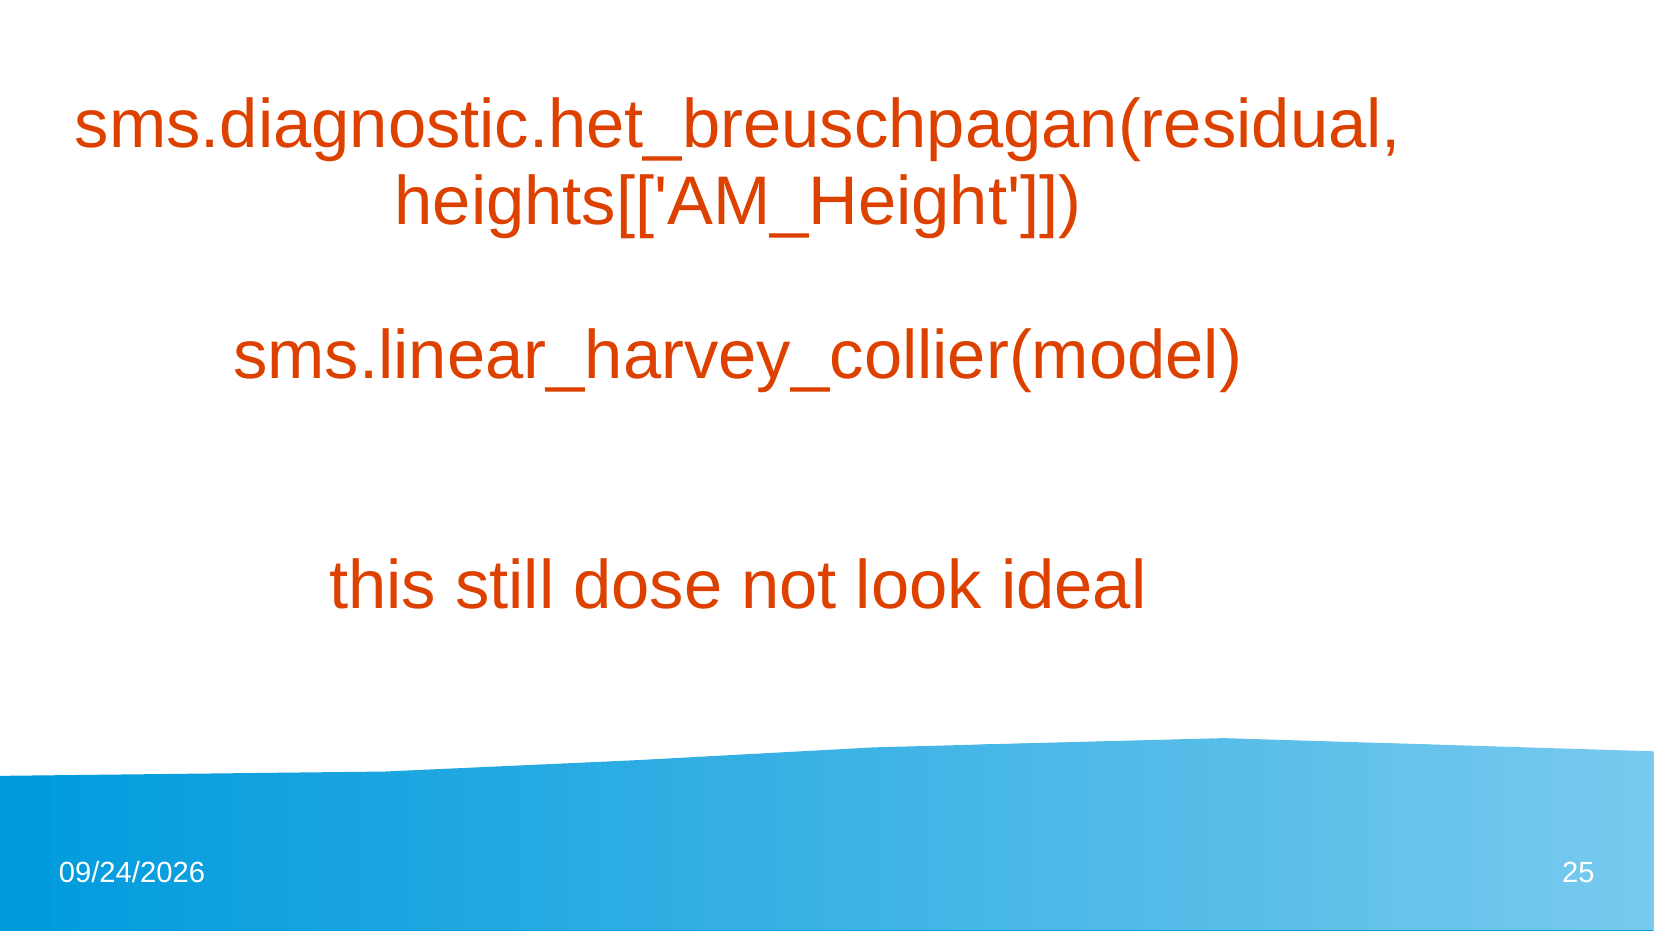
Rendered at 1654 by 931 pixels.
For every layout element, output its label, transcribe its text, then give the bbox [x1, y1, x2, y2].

title sms.diagnostic.het_breuschpagan(residual, heights[['AM_Height']]) sms.linear_harvey_collier(model) this still dose not look ideal [0, 85, 1477, 624]
